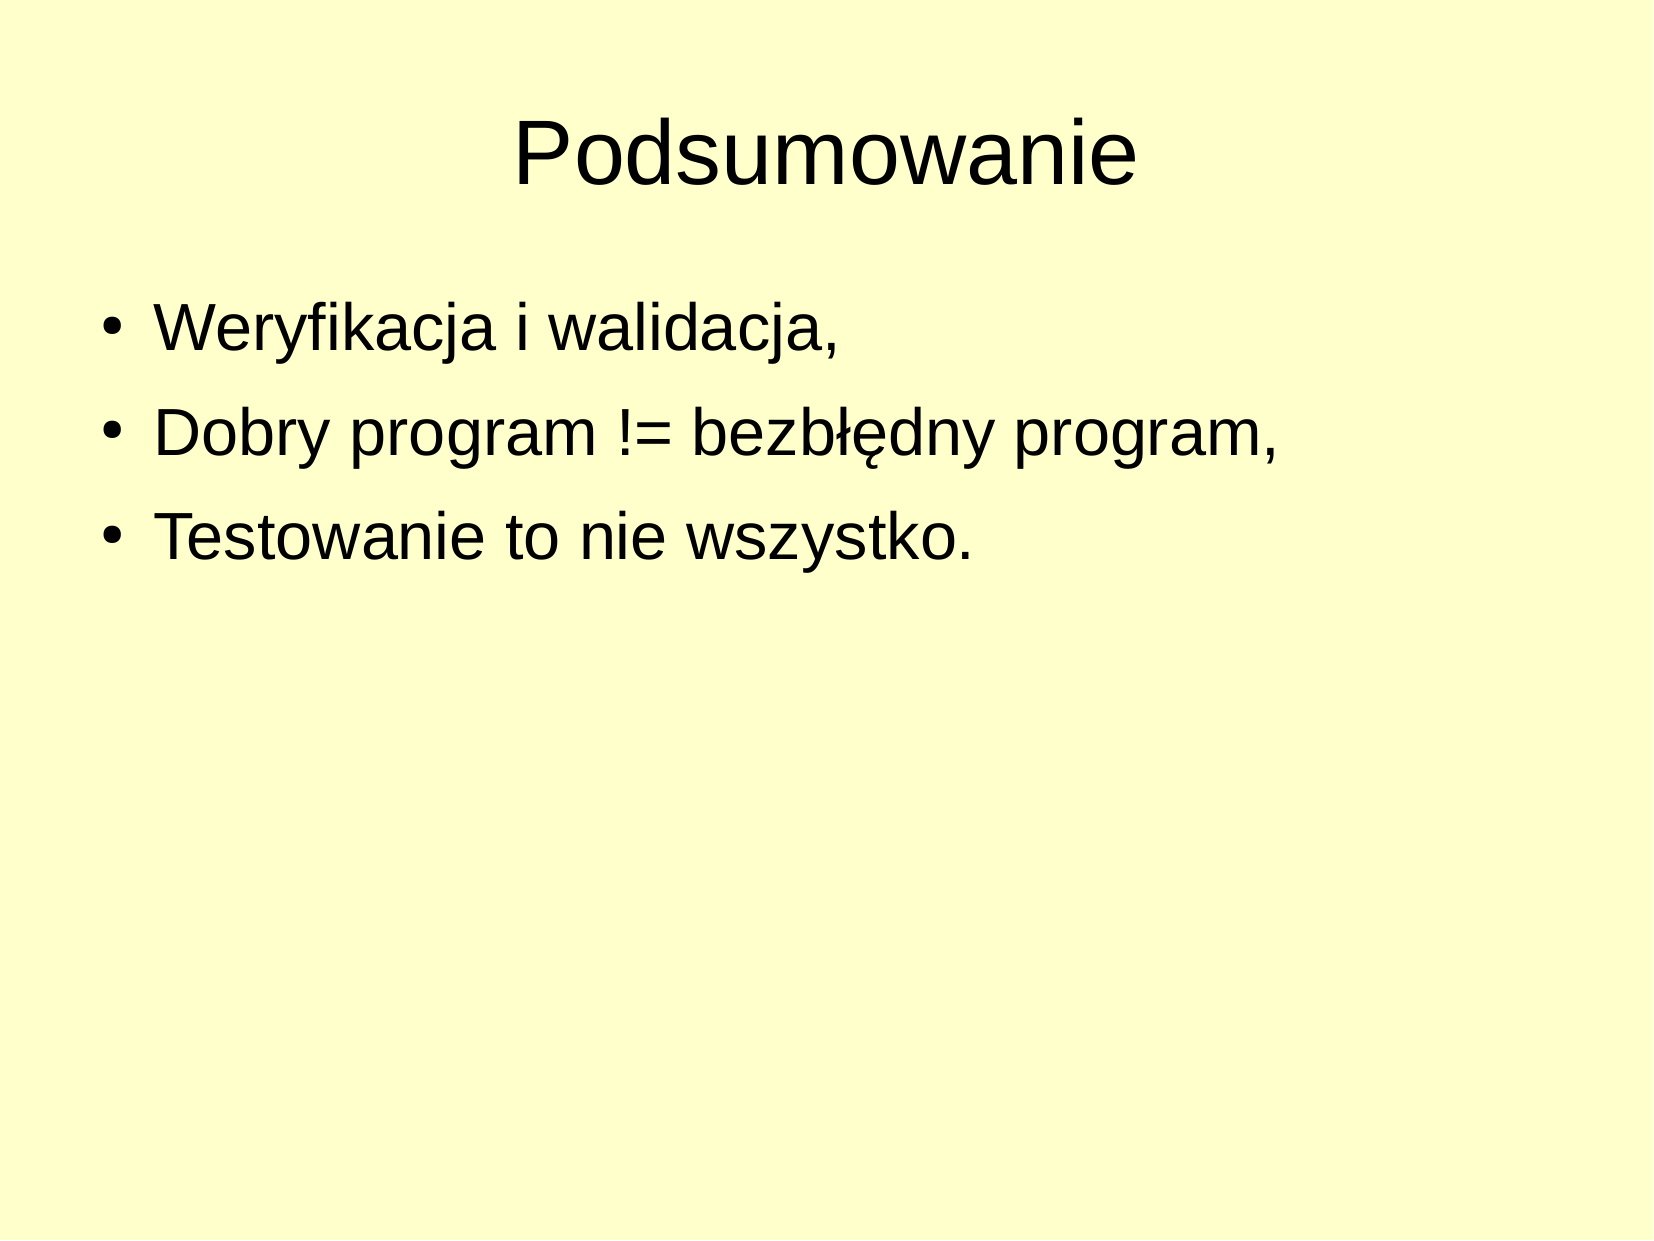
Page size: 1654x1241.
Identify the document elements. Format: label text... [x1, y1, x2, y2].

list Weryfikacja i walidacja, Dobry program != bezbłędny program, Testowanie to nie wszystko. [82, 290, 1571, 1109]
title Podsumowanie [82, 49, 1571, 257]
